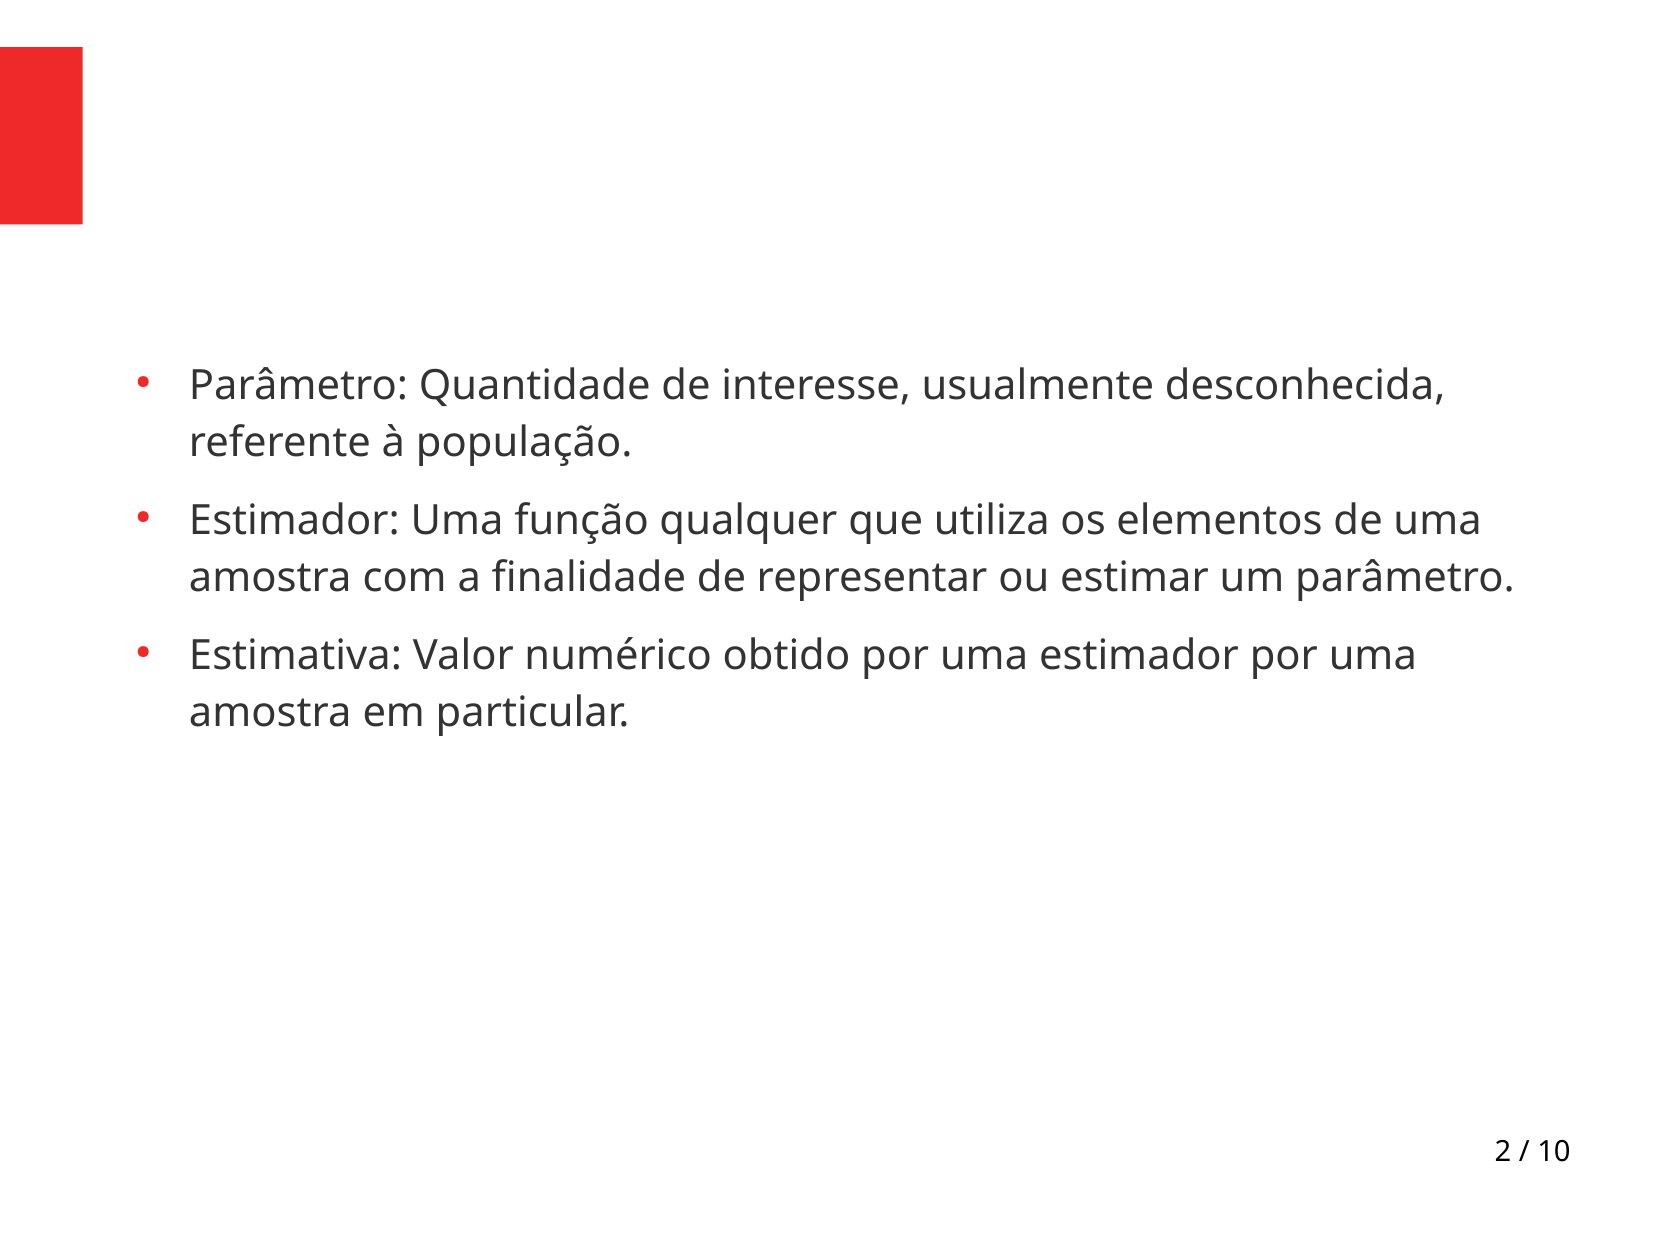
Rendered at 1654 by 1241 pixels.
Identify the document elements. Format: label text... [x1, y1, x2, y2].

list Parâmetro: Quantidade de interesse, usualmente desconhecida, referente à população. Estimador: Uma função qualquer que utiliza os elementos de uma amostra com a finalidade de representar ou estimar um parâmetro. Estimativa: Valor numérico obtido por uma estimador por uma amostra em particular. [118, 354, 1536, 1074]
